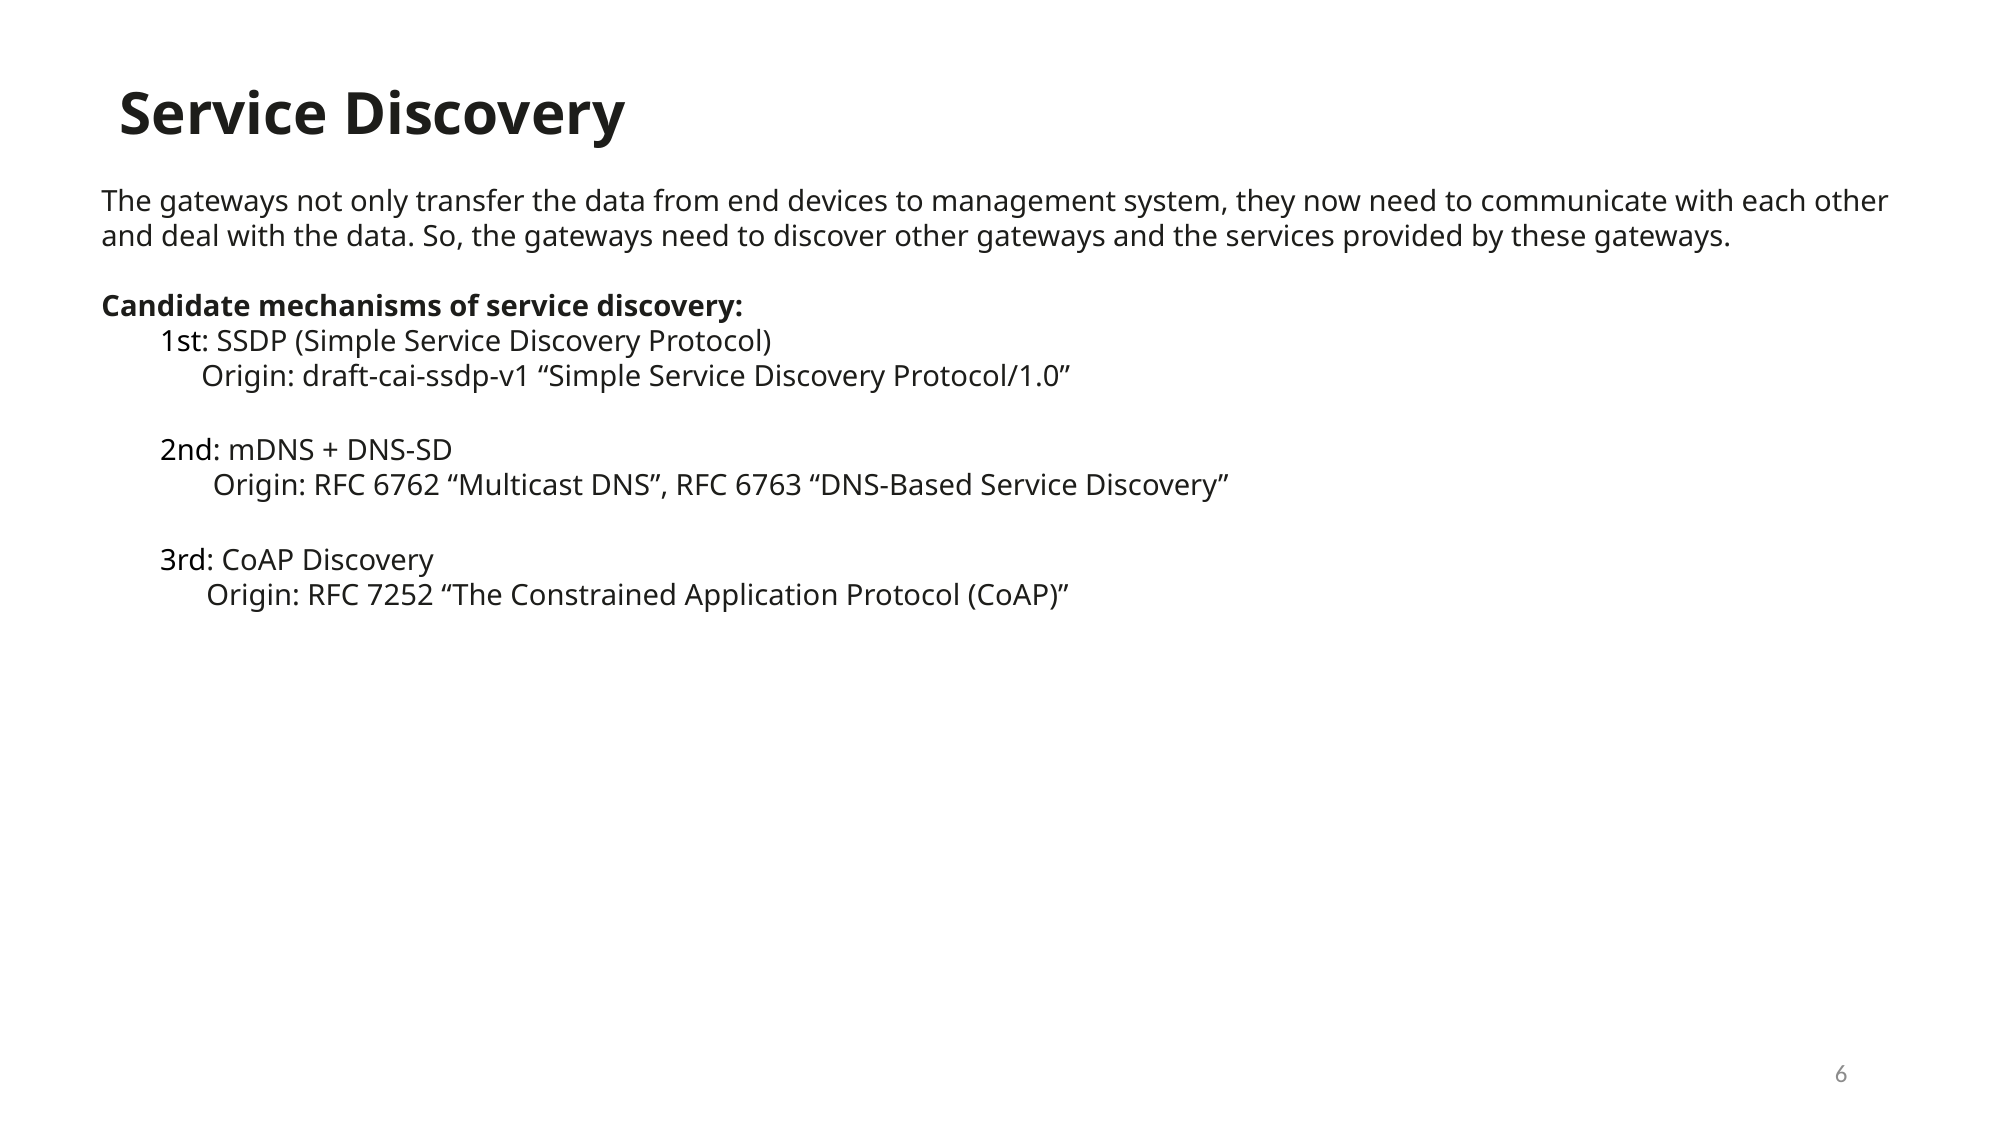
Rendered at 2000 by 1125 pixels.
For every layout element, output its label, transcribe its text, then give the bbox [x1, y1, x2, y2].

subtitle Service Discovery [119, 74, 1881, 174]
text_box The gateways not only transfer the data from end devices to management system, they now need to communicate with each other and deal with the data. So, the gateways need to discover other gateways and the services provided by these gateways. Candidate mechanisms of service discovery: : SSDP (Simple Service Discovery Protocol) Origin: draft-cai-ssdp-v1 “Simple Service Discovery Protocol/1.0” : mDNS + DNS-SD Origin: RFC 6762 “Multicast DNS”, RFC 6763 “DNS-Based Service Discovery” : CoAP Discovery Origin: RFC 7252 “The Constrained Application Protocol (CoAP)” [86, 174, 1926, 654]
